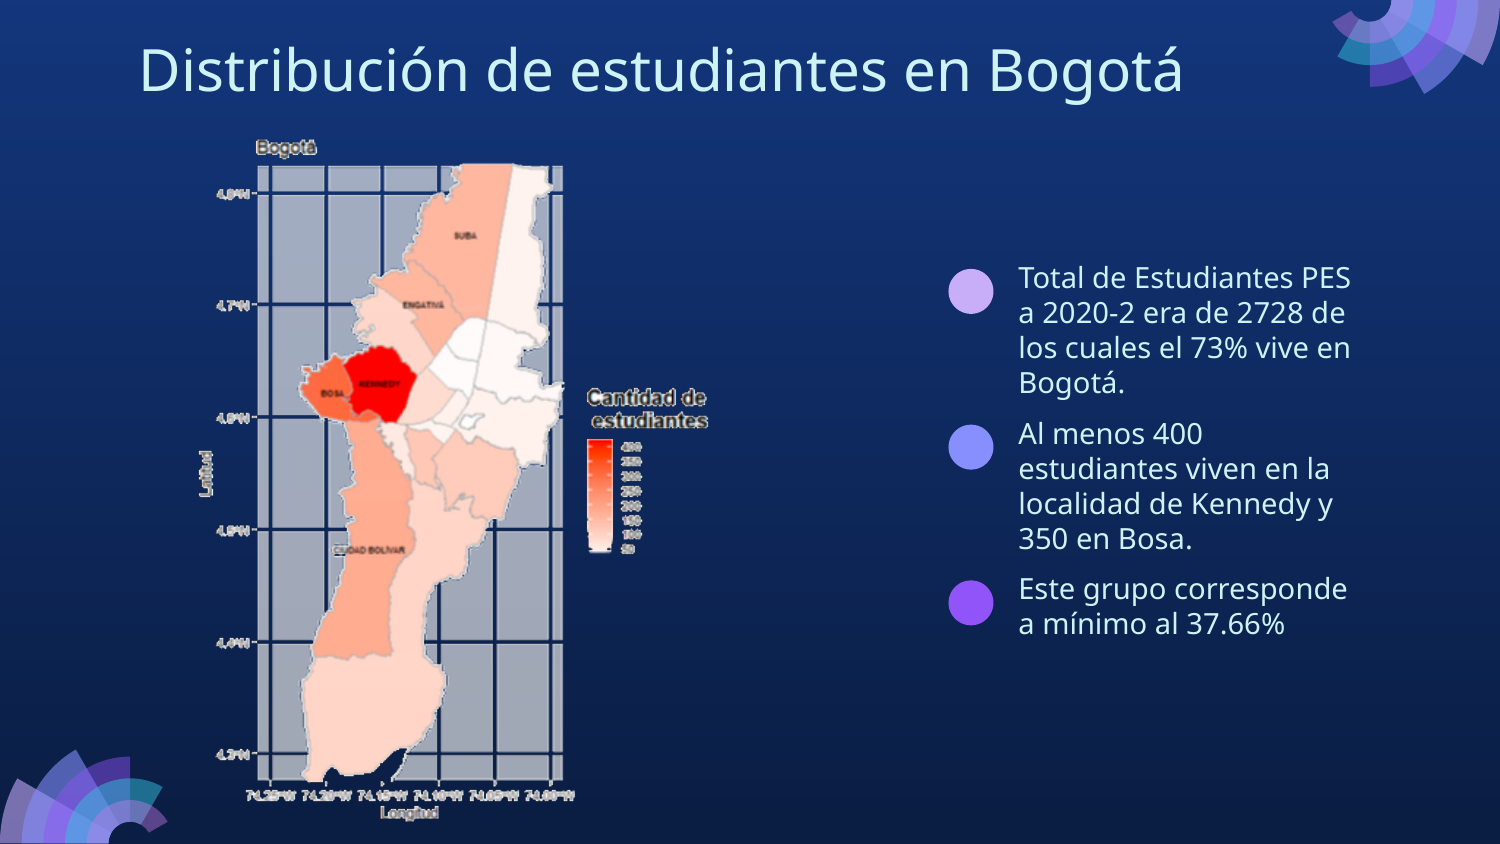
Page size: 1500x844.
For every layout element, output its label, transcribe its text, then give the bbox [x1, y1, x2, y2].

text_box Este grupo corresponde a mínimo al 37.66% [1003, 555, 1382, 649]
text_box [948, 424, 994, 470]
picture [196, 135, 713, 826]
text_box [948, 580, 994, 626]
text_box Al menos 400 estudiantes viven en la localidad de Kennedy y 350 en Bosa. [1003, 400, 1382, 494]
text_box [948, 268, 994, 314]
title Distribución de estudiantes en Bogotá [123, 18, 1388, 113]
text_box Total de Estudiantes PES a 2020-2 era de 2728 de los cuales el 73% vive en Bogotá. [1003, 244, 1382, 338]
